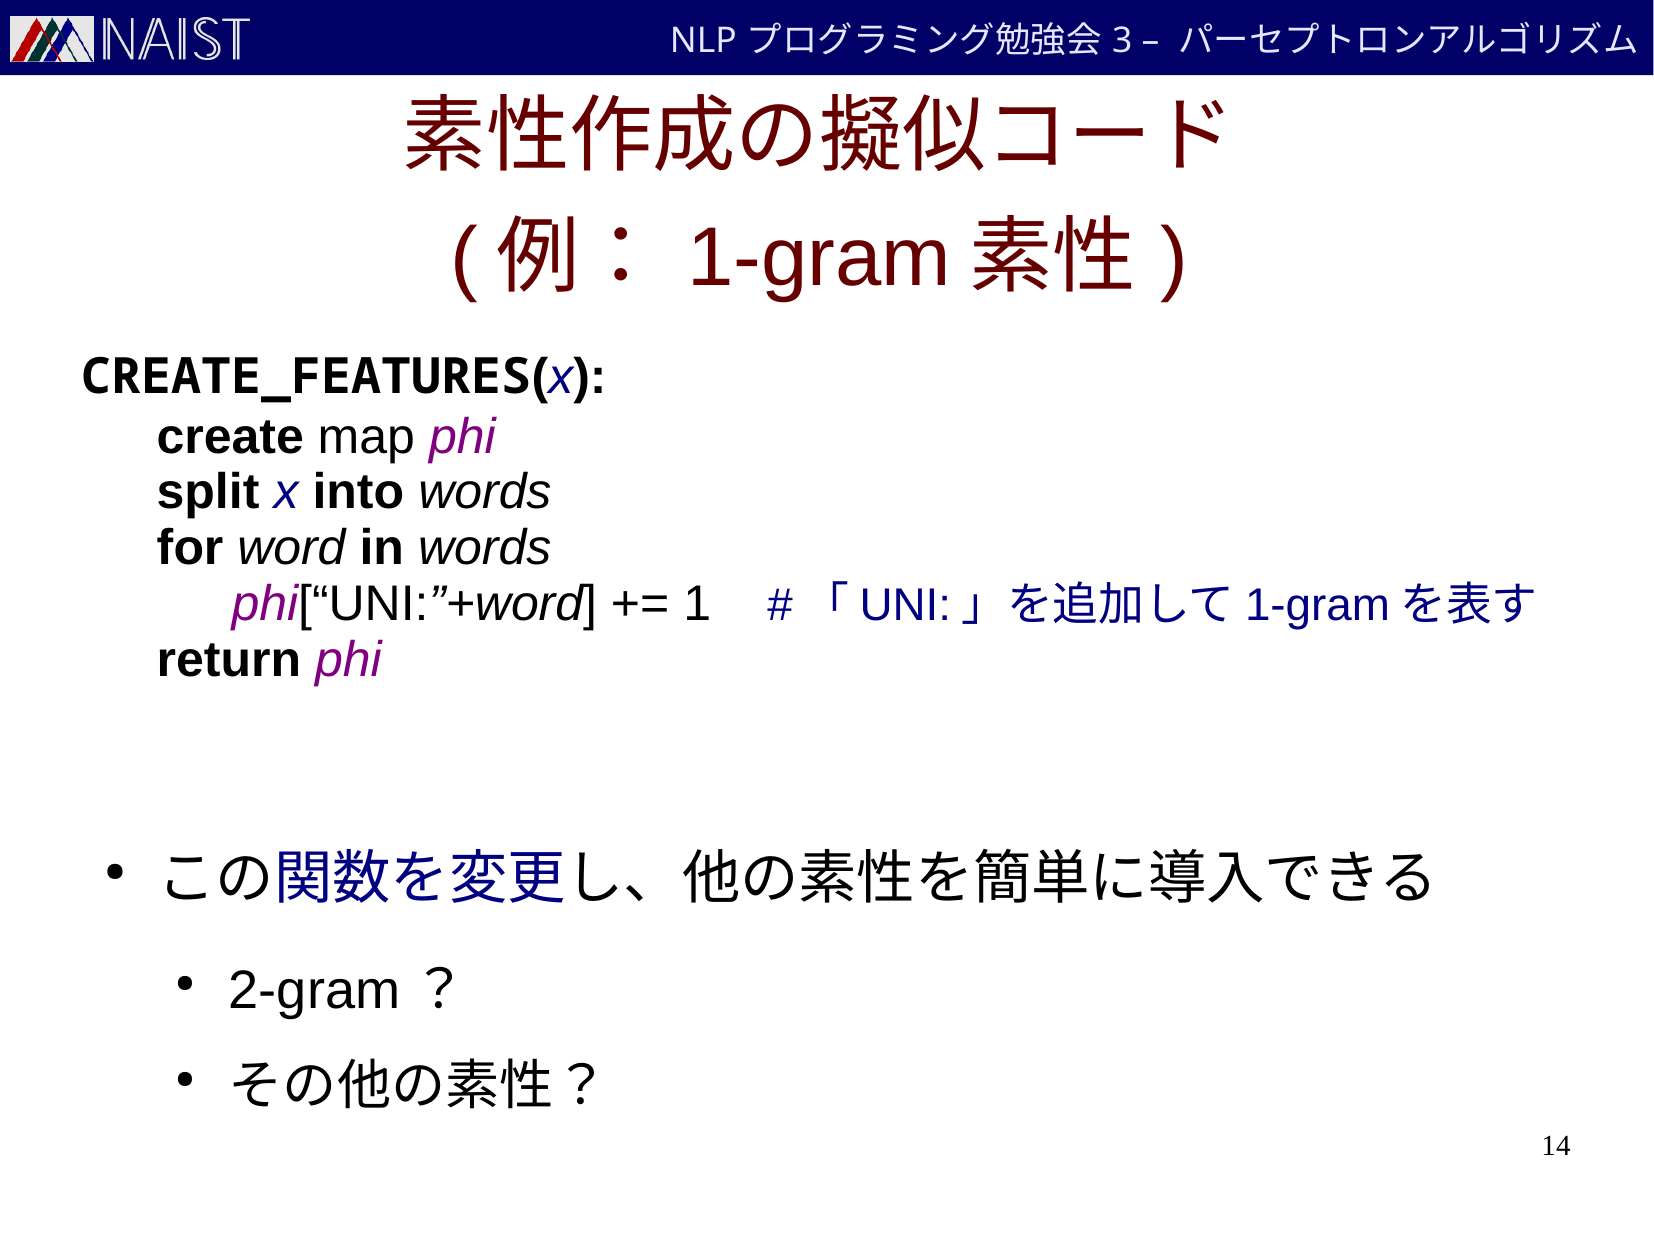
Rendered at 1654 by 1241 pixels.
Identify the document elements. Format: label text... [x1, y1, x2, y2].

text_box CREATE_FEATURES(x): create map phi split x into words for word in words phi[“UNI:”+word] += 1 #「UNI:」を追加して1-gramを表す return phi [66, 332, 1613, 1088]
list この関数を変更し、他の素性を簡単に導入できる 2-gram？ その他の素性？ [86, 831, 1576, 1061]
picture [102, 17, 251, 60]
title 素性作成の擬似コード (例：1-gram素性) [75, 92, 1564, 285]
text_box CREATE_FEATURES(x): create map phi split x into words for word in words phi[“UNI:”+word] += 1 #「UNI:」を追加して1-gramを表す return phi [374, 1061, 470, 1088]
picture [10, 16, 94, 62]
